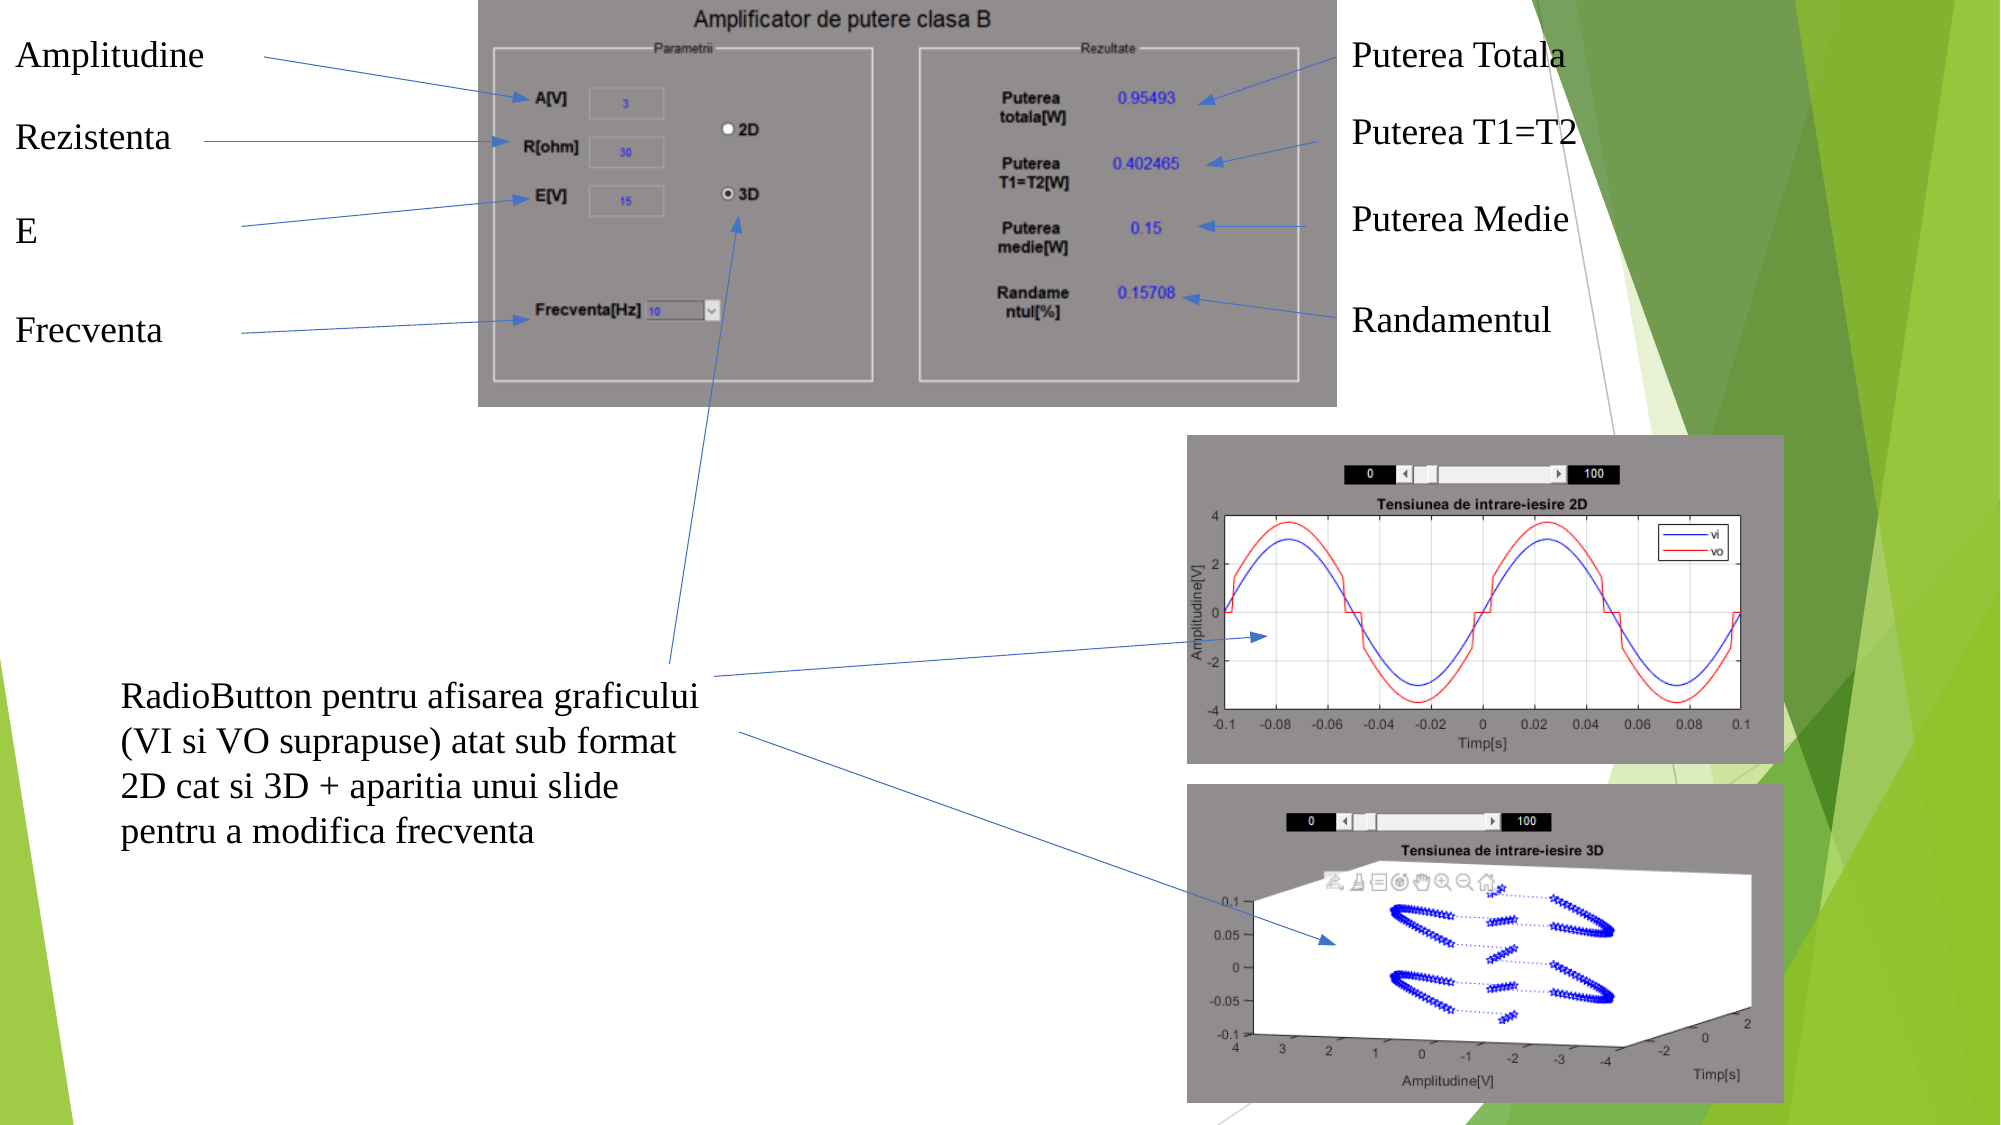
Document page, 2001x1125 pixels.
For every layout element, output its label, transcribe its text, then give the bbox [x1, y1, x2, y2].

picture [1187, 784, 1784, 1103]
text_box Randamentul [1336, 287, 1817, 349]
text_box Frecventa [0, 297, 426, 358]
text_box Puterea Medie [1336, 186, 1760, 247]
text_box Puterea Totala [1336, 22, 1677, 83]
text_box Amplitudine [0, 22, 479, 83]
text_box Rezistenta [0, 105, 479, 166]
text_box E [0, 198, 412, 260]
picture [1187, 435, 1784, 764]
picture [478, 0, 1337, 407]
text_box RadioButton pentru afisarea graficului (VI si VO suprapuse) atat sub format 2D cat si 3D + aparitia unui slide pentru a modifica frecventa [105, 663, 739, 861]
text_box Puterea T1=T2 [1336, 99, 1803, 161]
